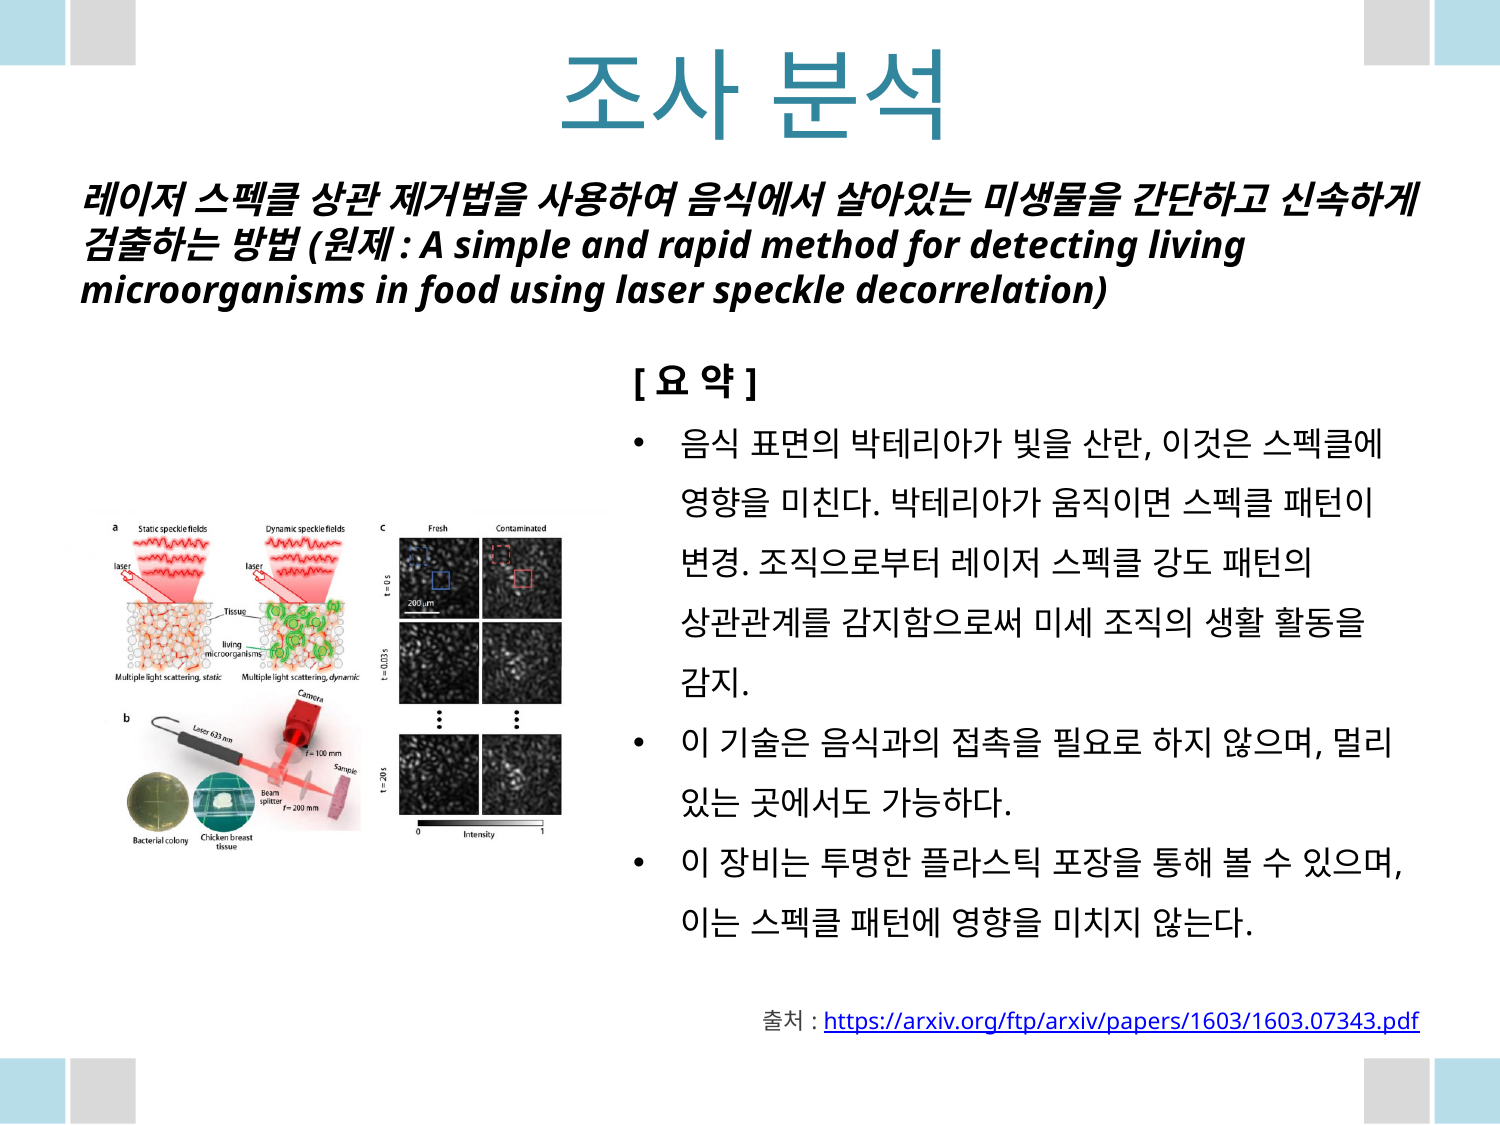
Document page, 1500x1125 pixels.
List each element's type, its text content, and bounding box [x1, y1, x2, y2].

text_box [1364, 0, 1430, 66]
text_box 조사 분석 [277, 25, 1235, 161]
text_box [1434, 1058, 1500, 1124]
text_box [0, 1058, 66, 1124]
text_box [ 요 약 ] 음식 표면의 박테리아가 빛을 산란, 이것은 스펙클에 영향을 미친다. 박테리아가 움직이면 스펙클 패턴이 변경. 조직으로부터 레이저 스펙클 강도 패턴의 상관관계를 감지함으로써 미세 조직의 생활 활동을 감지. 이 기술은 음식과의 접촉을 필요로 하지 않으며, 멀리 있는 곳에서도 가능하다. 이 장비는 투명한 플라스틱 포장을 통해 볼 수 있으며, 이는 스펙클 패턴에 영향을 미치지 않는다. [618, 327, 1435, 950]
text_box [1364, 1058, 1430, 1124]
text_box [0, 0, 66, 66]
text_box [70, 0, 136, 66]
picture [65, 508, 608, 870]
text_box [70, 1058, 136, 1124]
text_box 출처 : https://arxiv.org/ftp/arxiv/papers/1603/1603.07343.pdf [520, 999, 1435, 1046]
text_box 레이저 스펙클 상관 제거법을 사용하여 음식에서 살아있는 미생물을 간단하고 신속하게 검출하는 방법 (원제 : A simple and rapid method for detecting living microorganisms in food using laser speckle decorrelation) [65, 168, 1435, 319]
text_box [1434, 0, 1500, 66]
